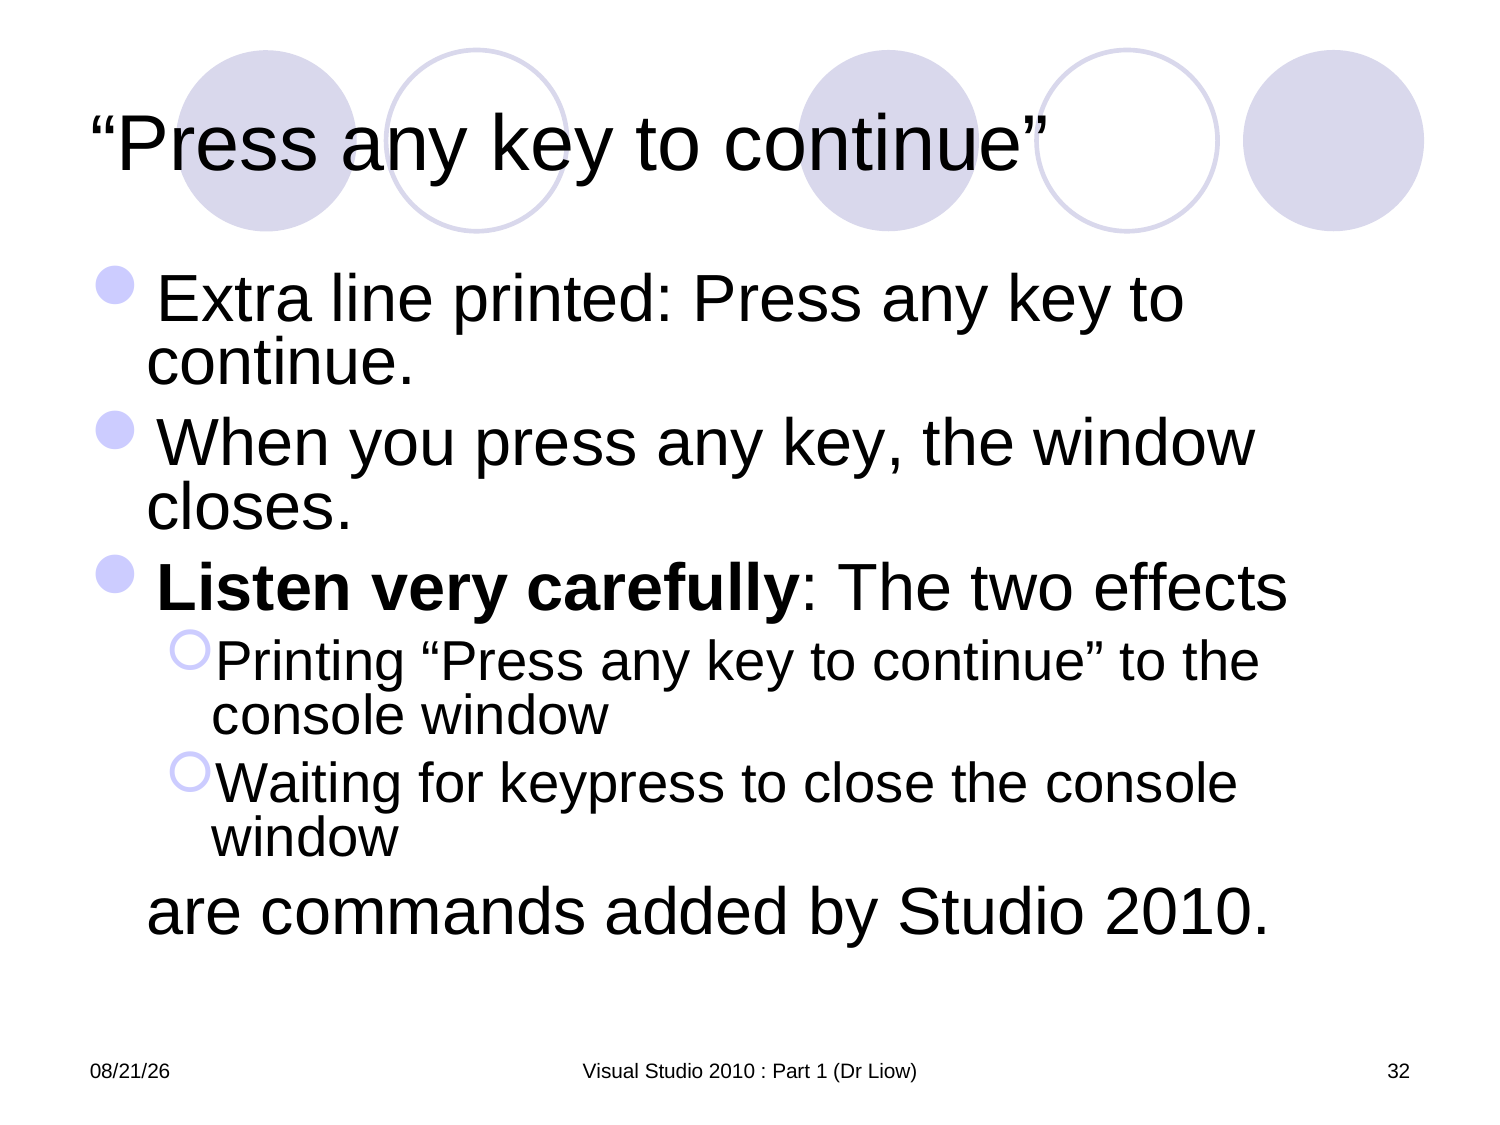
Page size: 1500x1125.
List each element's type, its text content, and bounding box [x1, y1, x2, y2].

text_box Visual Studio 2010 : Part 1 (Dr Liow) [512, 1049, 988, 1101]
text_box 08/22/12 [74, 1049, 426, 1101]
list Extra line printed: Press any key to continue. When you press any key, the window closes. Listen very carefully: The two effects Printing “Press any key to continue” to the console window Waiting for keypress to close the console window are commands added by Studio 2010. [75, 262, 1426, 1006]
text_box <number> [1074, 1049, 1426, 1101]
title “Press any key to continue” [75, 45, 1426, 233]
